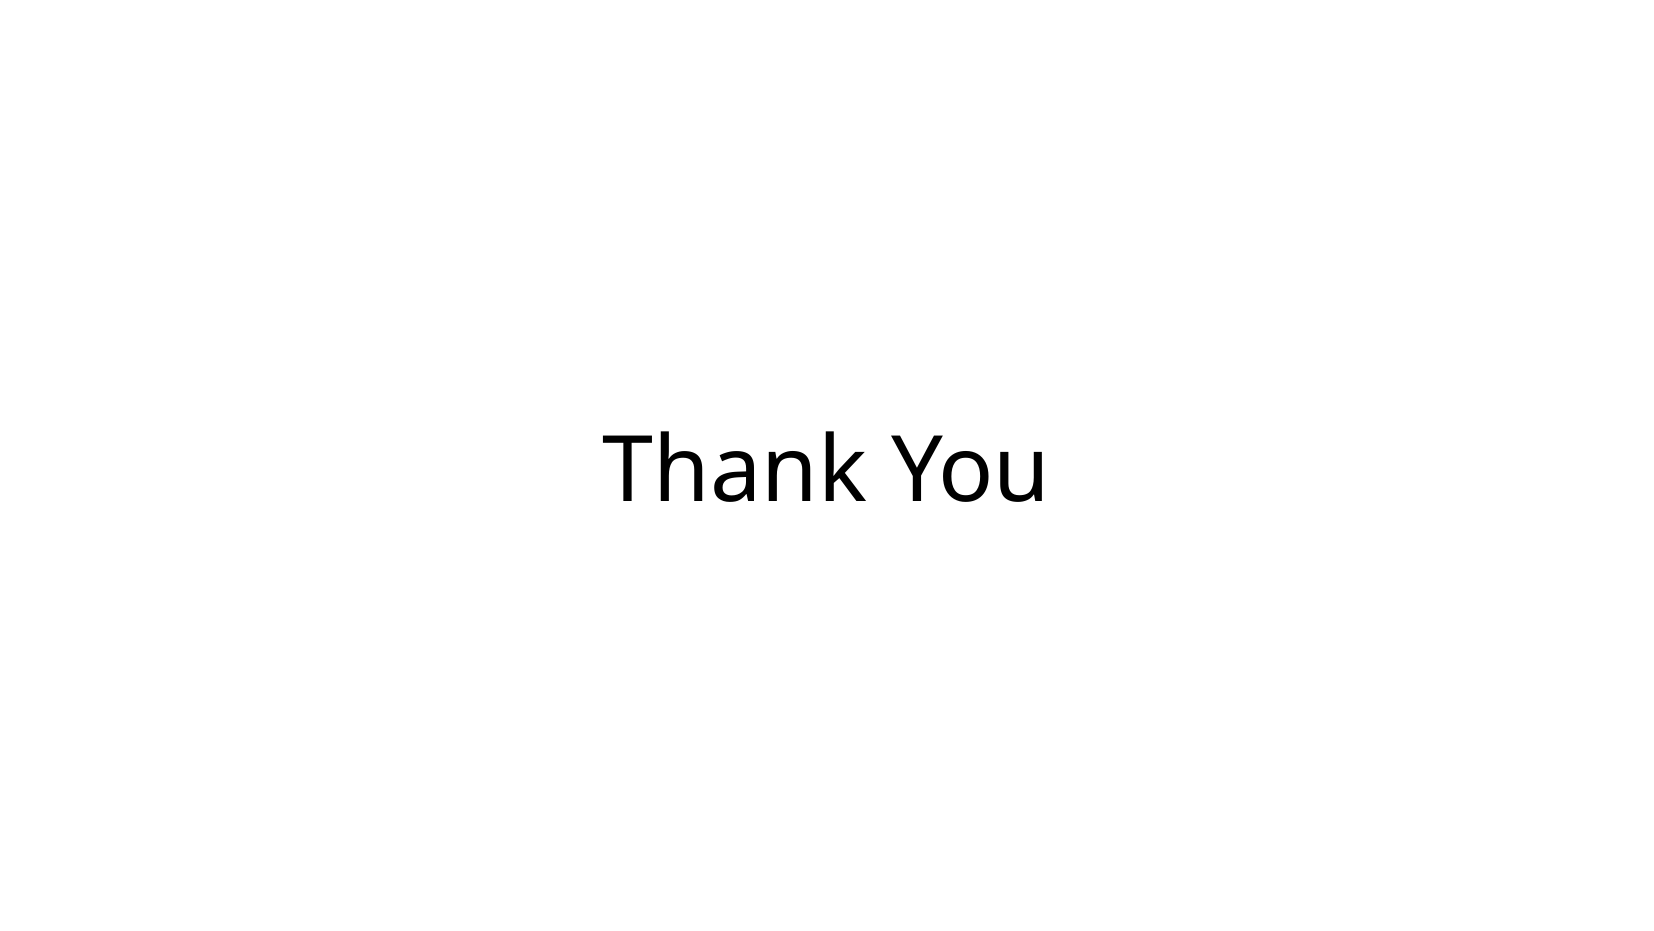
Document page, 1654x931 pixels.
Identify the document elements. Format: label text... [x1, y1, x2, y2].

title Thank You [82, 388, 1571, 544]
